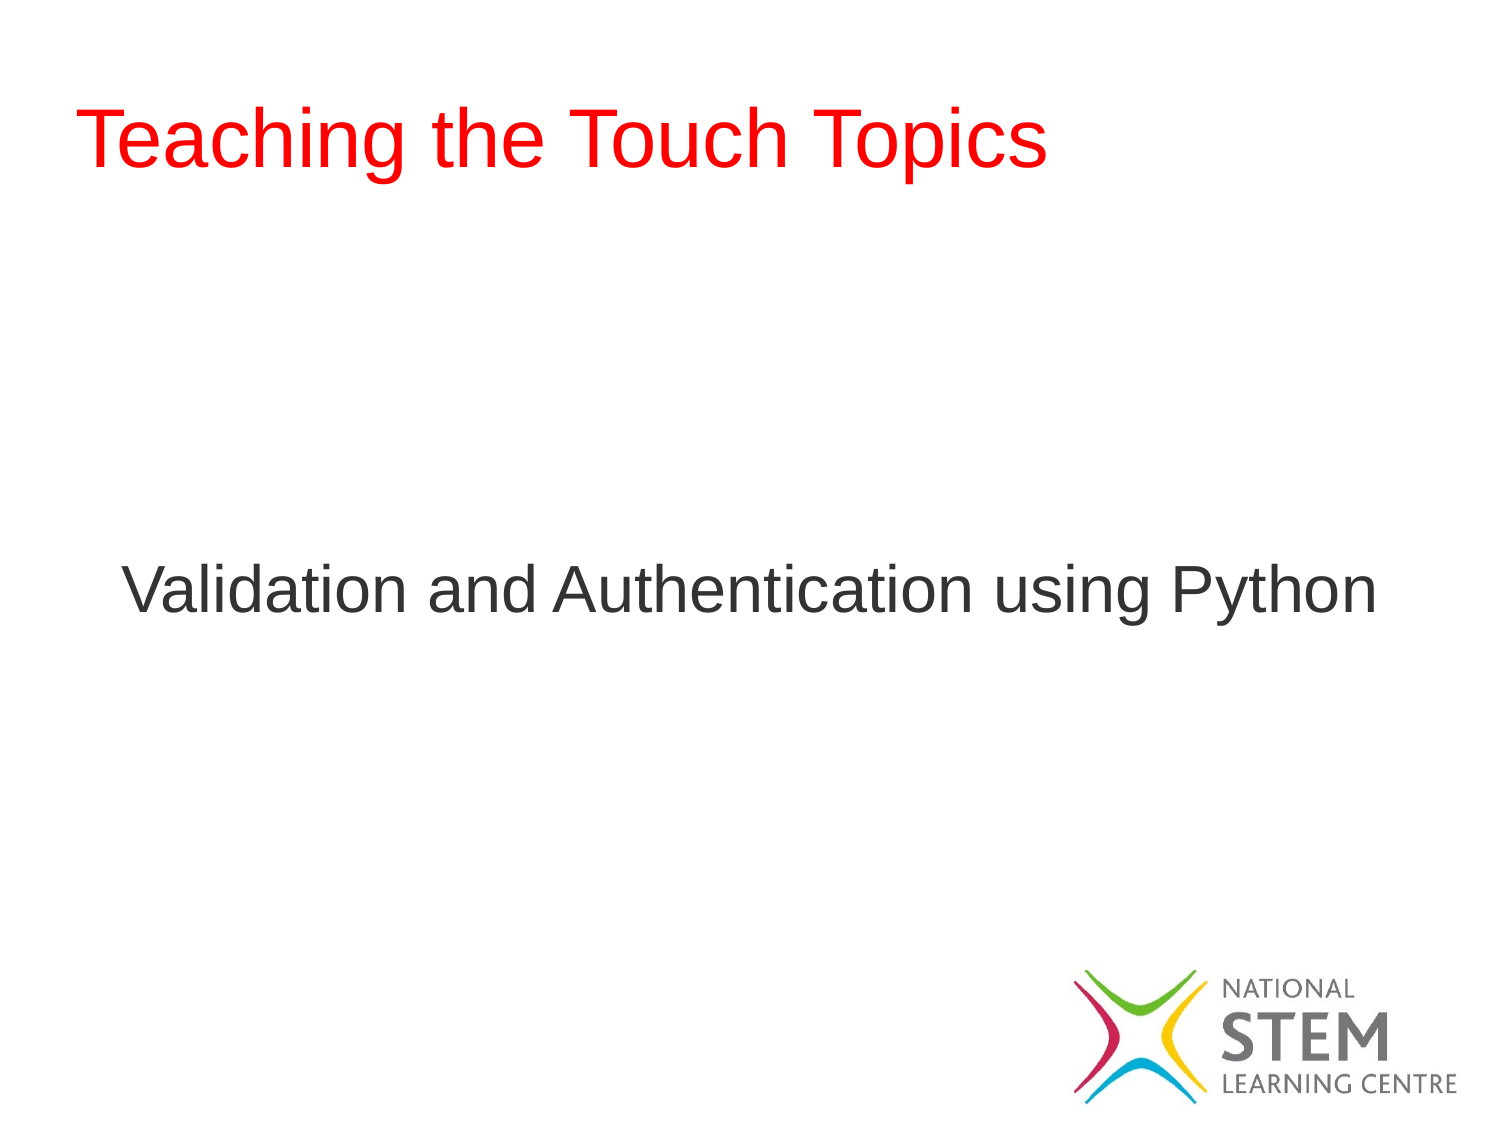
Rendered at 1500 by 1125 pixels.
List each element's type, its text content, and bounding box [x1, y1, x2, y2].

subtitle Validation and Authentication using Python [75, 263, 1425, 916]
picture [1057, 953, 1472, 1120]
title Teaching the Touch Topics [75, 44, 1425, 233]
